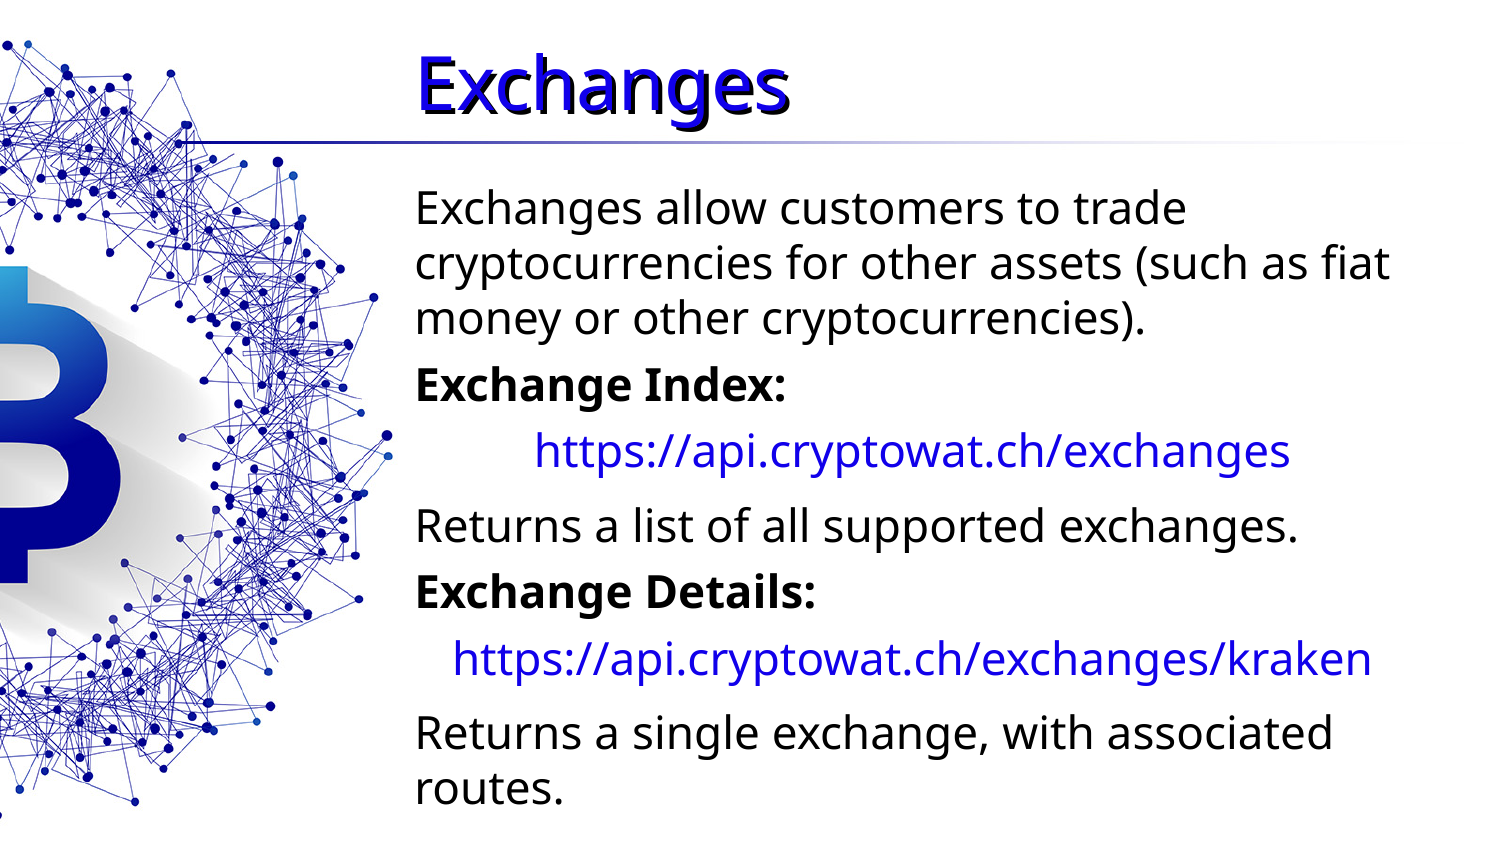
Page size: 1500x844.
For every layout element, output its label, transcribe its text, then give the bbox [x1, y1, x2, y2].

list Exchanges allow customers to trade cryptocurrencies for other assets (such as fiat money or other cryptocurrencies). Exchange Index: https://api.cryptowat.ch/exchanges Returns a list of all supported exchanges. Exchange Details: https://api.cryptowat.ch/exchanges/kraken Returns a single exchange, with associated routes. [399, 171, 1427, 748]
picture [0, 0, 1500, 844]
title Exchanges [399, 21, 1427, 141]
